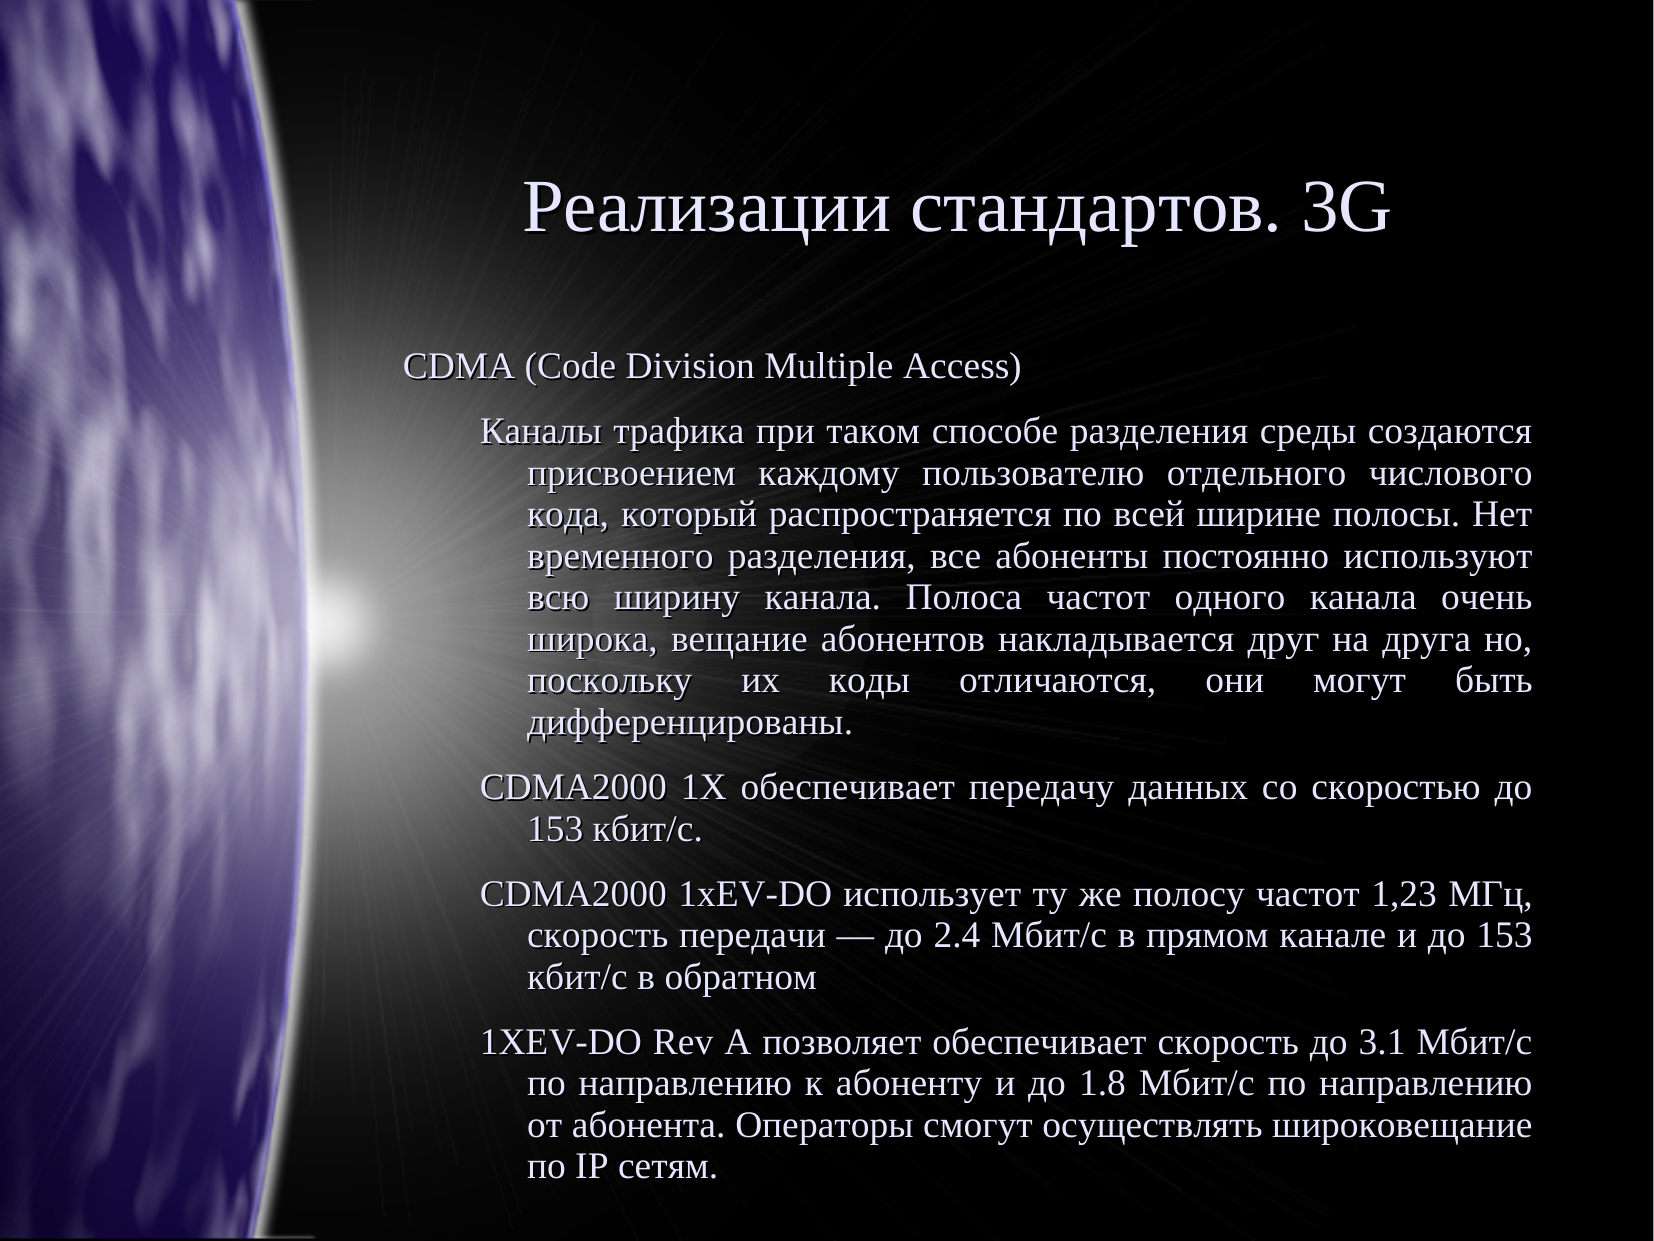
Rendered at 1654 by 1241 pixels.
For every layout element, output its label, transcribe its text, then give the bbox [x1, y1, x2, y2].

list CDMA (Code Division Multiple Access) Каналы трафика при таком способе разделения среды создаются присвоением каждому пользователю отдельного числового кода, который распространяется по всей ширине полосы. Нет временного разделения, все абоненты постоянно используют всю ширину канала. Полоса частот одного канала очень широка, вещание абонентов накладываeтся друг на друга но, поскольку их коды отличаются, они могут быть дифференцированы. CDMA2000 1Х обеспечивает передачу данных со скоростью до 153 кбит/с. CDMA2000 1xEV-DO использует ту же полосу частот 1,23 МГц, скорость передачи — до 2.4 Мбит/с в прямом канале и до 153 кбит/с в обратном 1ХEV-DO Rev A позволяет обеспечивает скорость до 3.1 Мбит/с по направлению к абоненту и до 1.8 Мбит/с по направлению от абонента. Операторы смогут осуществлять широковещание по IP сетям. [385, 344, 1534, 1206]
picture [0, 0, 1654, 1241]
title Реализации стандартов. 3G [383, 102, 1534, 311]
